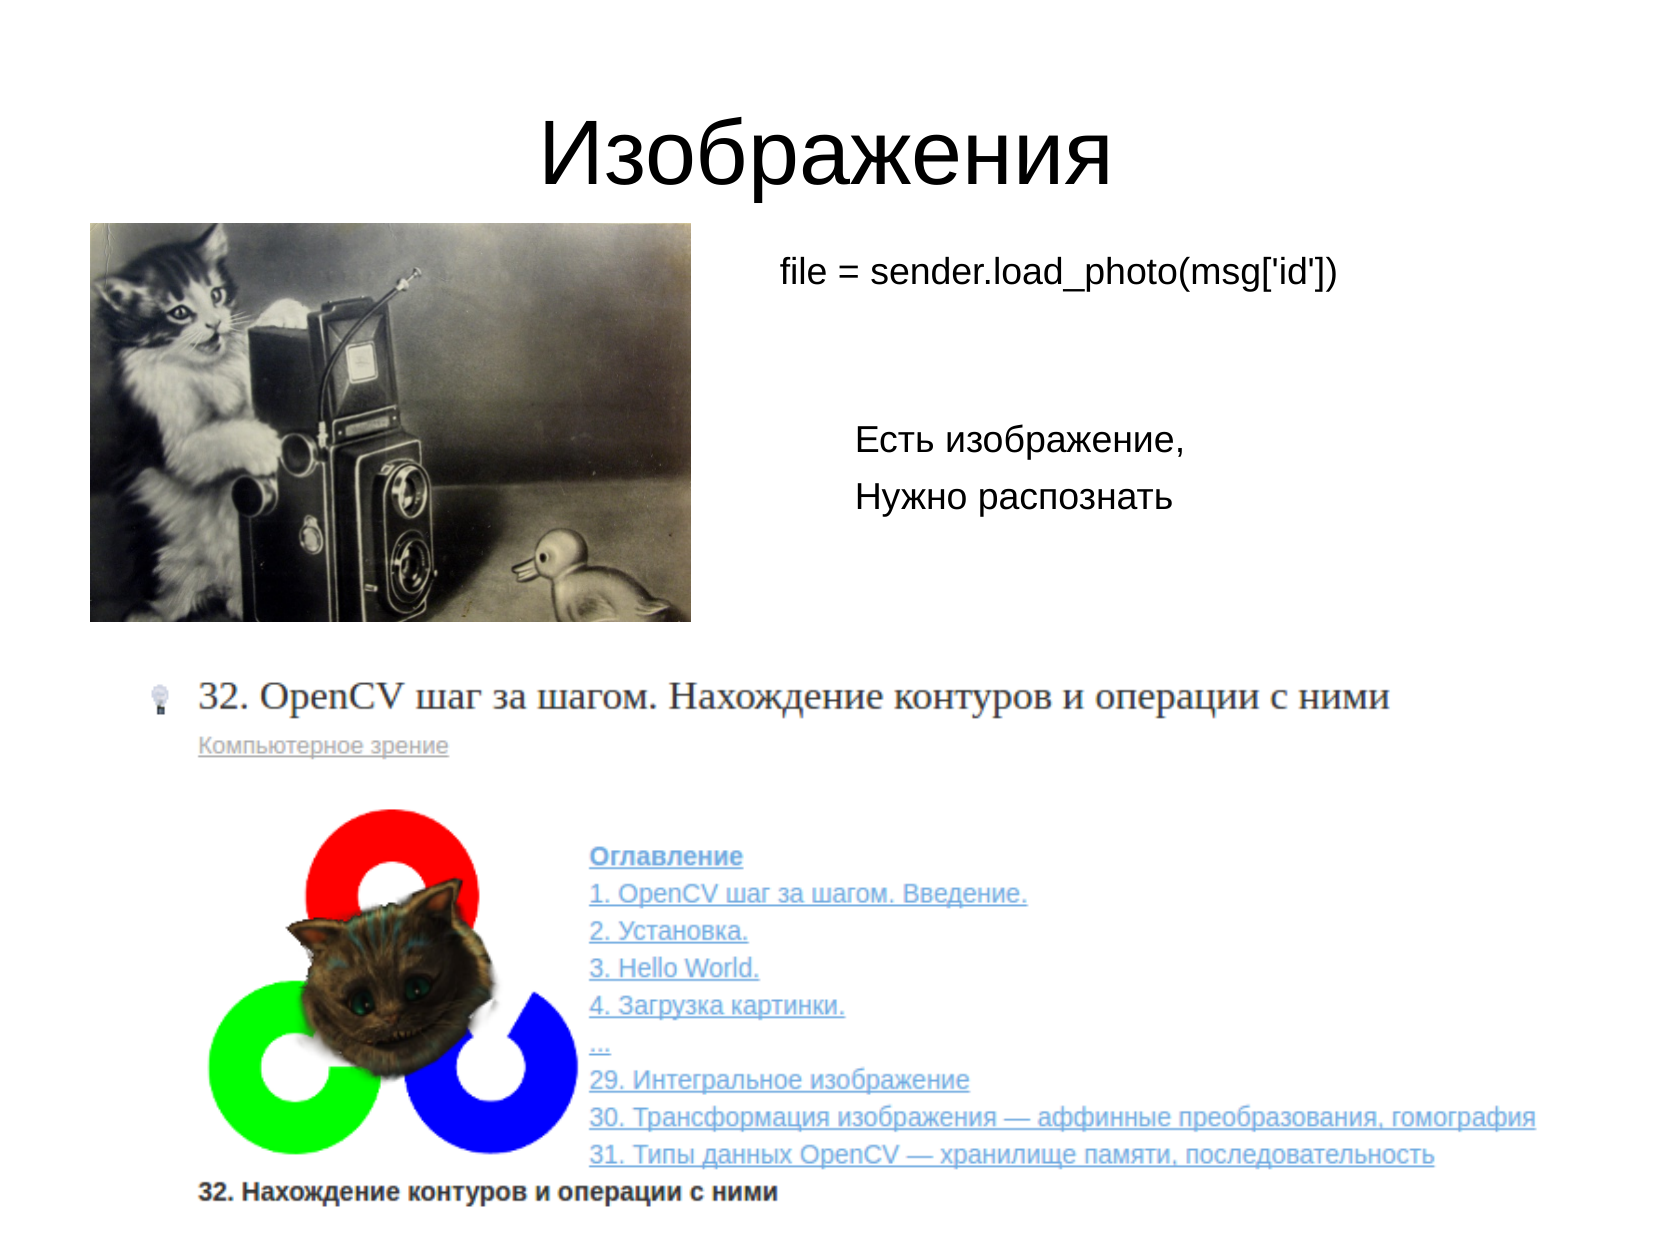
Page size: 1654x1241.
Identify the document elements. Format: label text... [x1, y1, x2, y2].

text_box Есть изображение, Нужно распознать [840, 411, 1351, 526]
text_box file = sender.load_photo(msg['id']) [765, 243, 1366, 301]
picture [139, 644, 1591, 1218]
picture [90, 223, 691, 622]
title Изображения [82, 49, 1571, 257]
